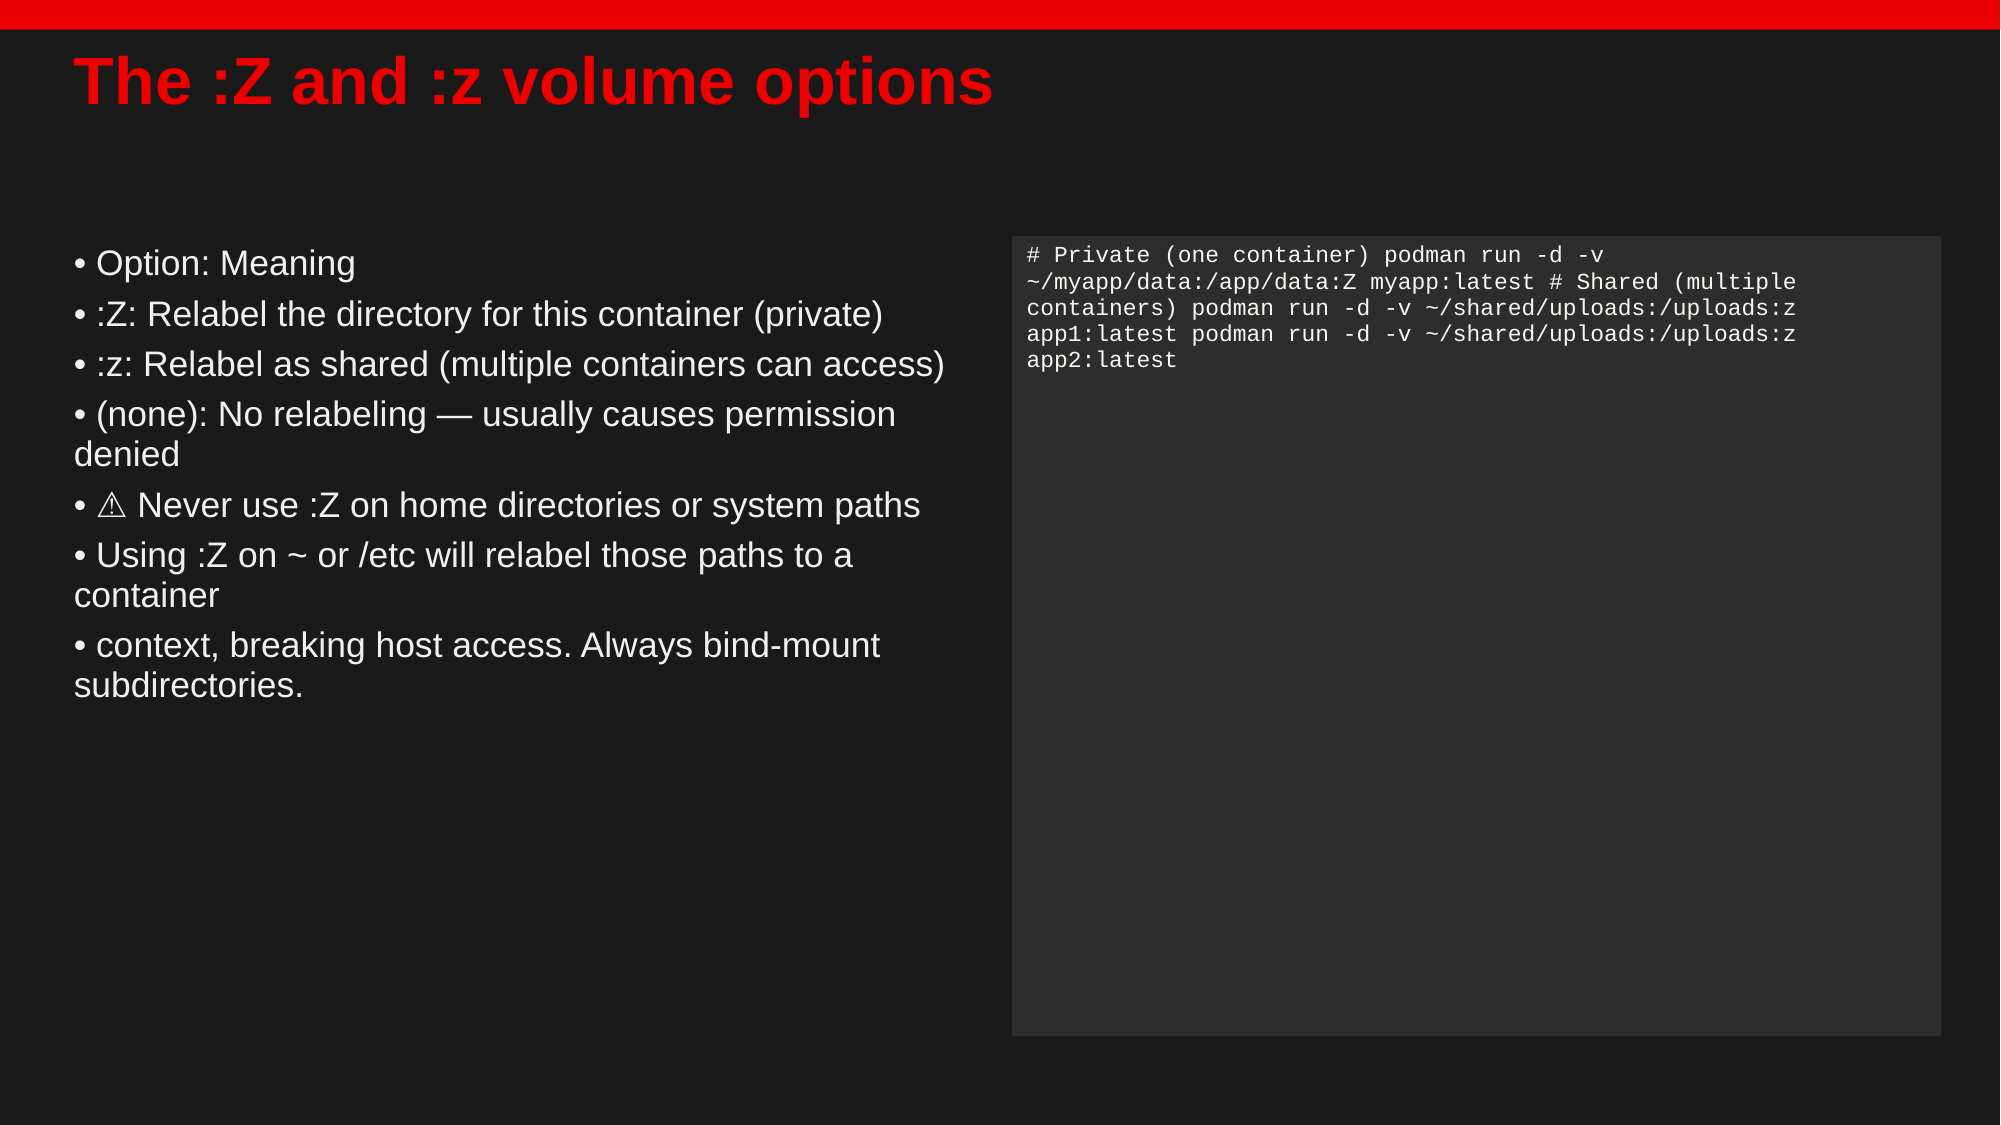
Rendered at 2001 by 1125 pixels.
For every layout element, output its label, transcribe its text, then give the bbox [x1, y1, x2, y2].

text_box • Option: Meaning • :Z: Relabel the directory for this container (private) • :z: Relabel as shared (multiple containers can access) • (none): No relabeling — usually causes permission denied • ⚠️ Never use :Z on home directories or system paths • Using :Z on ~ or /etc will relabel those paths to a container • context, breaking host access. Always bind-mount subdirectories. [59, 236, 989, 1037]
text_box [0, 0, 2001, 30]
text_box The :Z and :z volume options [59, 36, 1942, 208]
text_box # Private (one container) podman run -d -v ~/myapp/data:/app/data:Z myapp:latest # Shared (multiple containers) podman run -d -v ~/shared/uploads:/uploads:z app1:latest podman run -d -v ~/shared/uploads:/uploads:z app2:latest [1011, 236, 1942, 1037]
